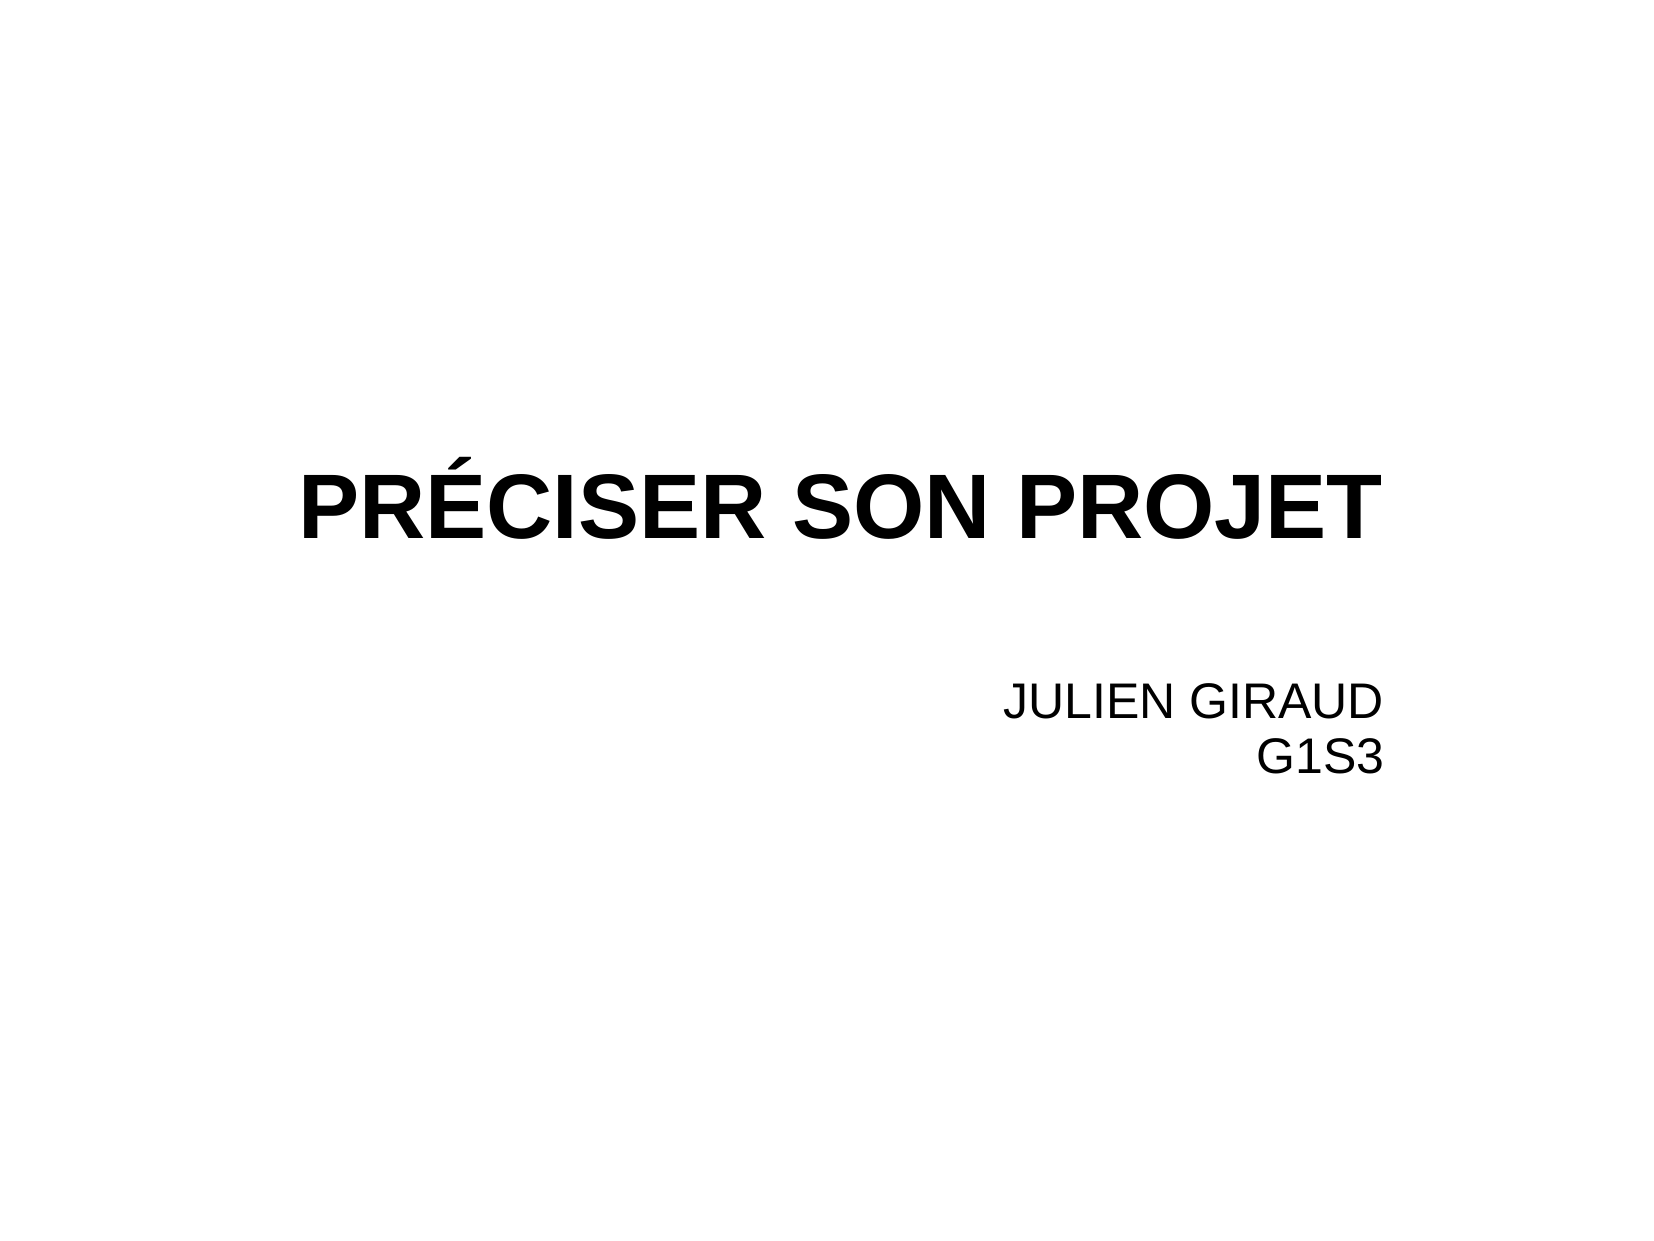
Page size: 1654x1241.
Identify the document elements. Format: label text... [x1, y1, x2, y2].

text_box Préciser son projet Julien GIRAUD G1S3 [254, 439, 1399, 801]
